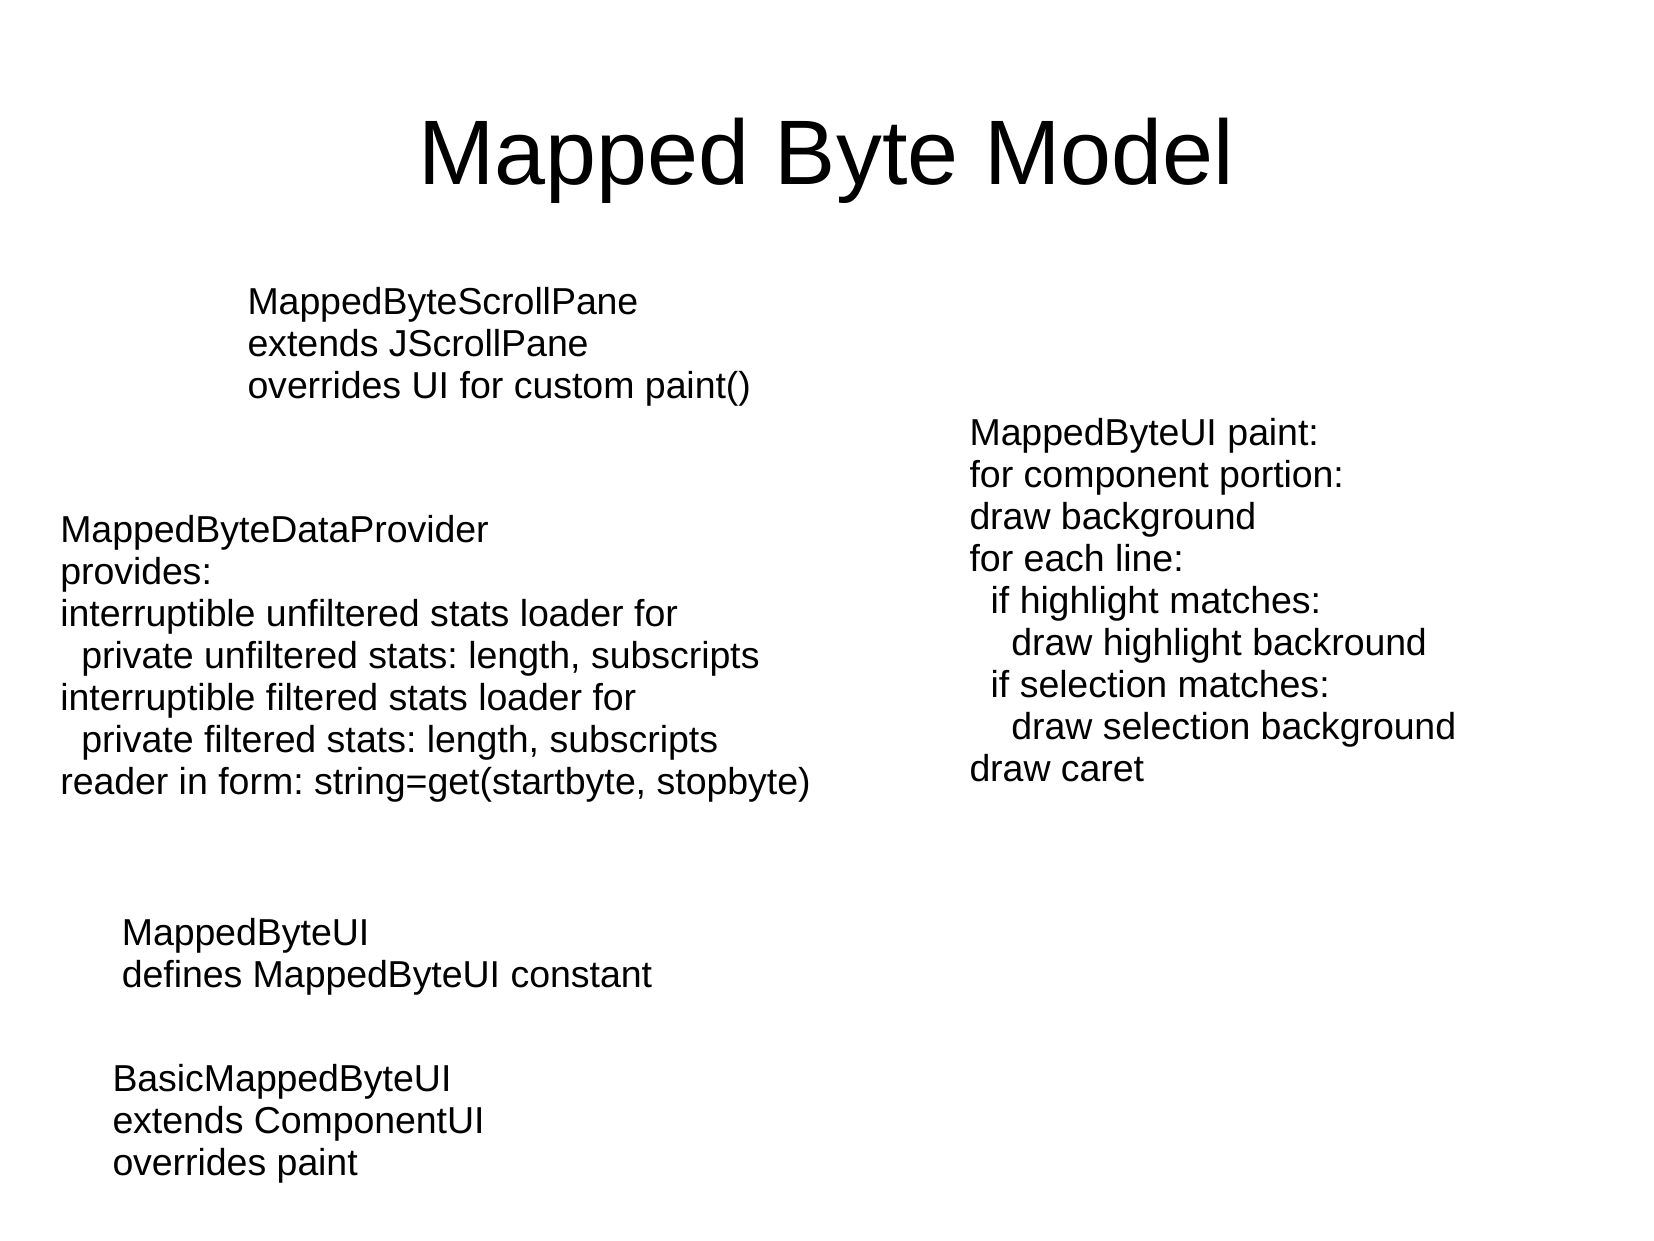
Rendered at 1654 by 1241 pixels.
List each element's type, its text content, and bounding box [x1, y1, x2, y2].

title Mapped Byte Model [82, 56, 1571, 250]
text_box MappedByteScrollPane extends JScrollPane overrides UI for custom paint() [231, 272, 675, 429]
text_box MappedByteUI paint: for component portion: draw background for each line: if highlight matches: draw highlight backround if selection matches: draw selection background draw caret [954, 403, 1383, 841]
text_box MappedByteDataProvider provides: interruptible unfiltered stats loader for private unfiltered stats: length, subscripts interruptible filtered stats loader for private filtered stats: length, subscripts reader in form: string=get(startbyte, stopbyte) [45, 500, 699, 845]
text_box BasicMappedByteUI extends ComponentUI overrides paint [97, 1049, 433, 1207]
text_box MappedByteUI defines MappedByteUI constant [106, 902, 572, 1013]
